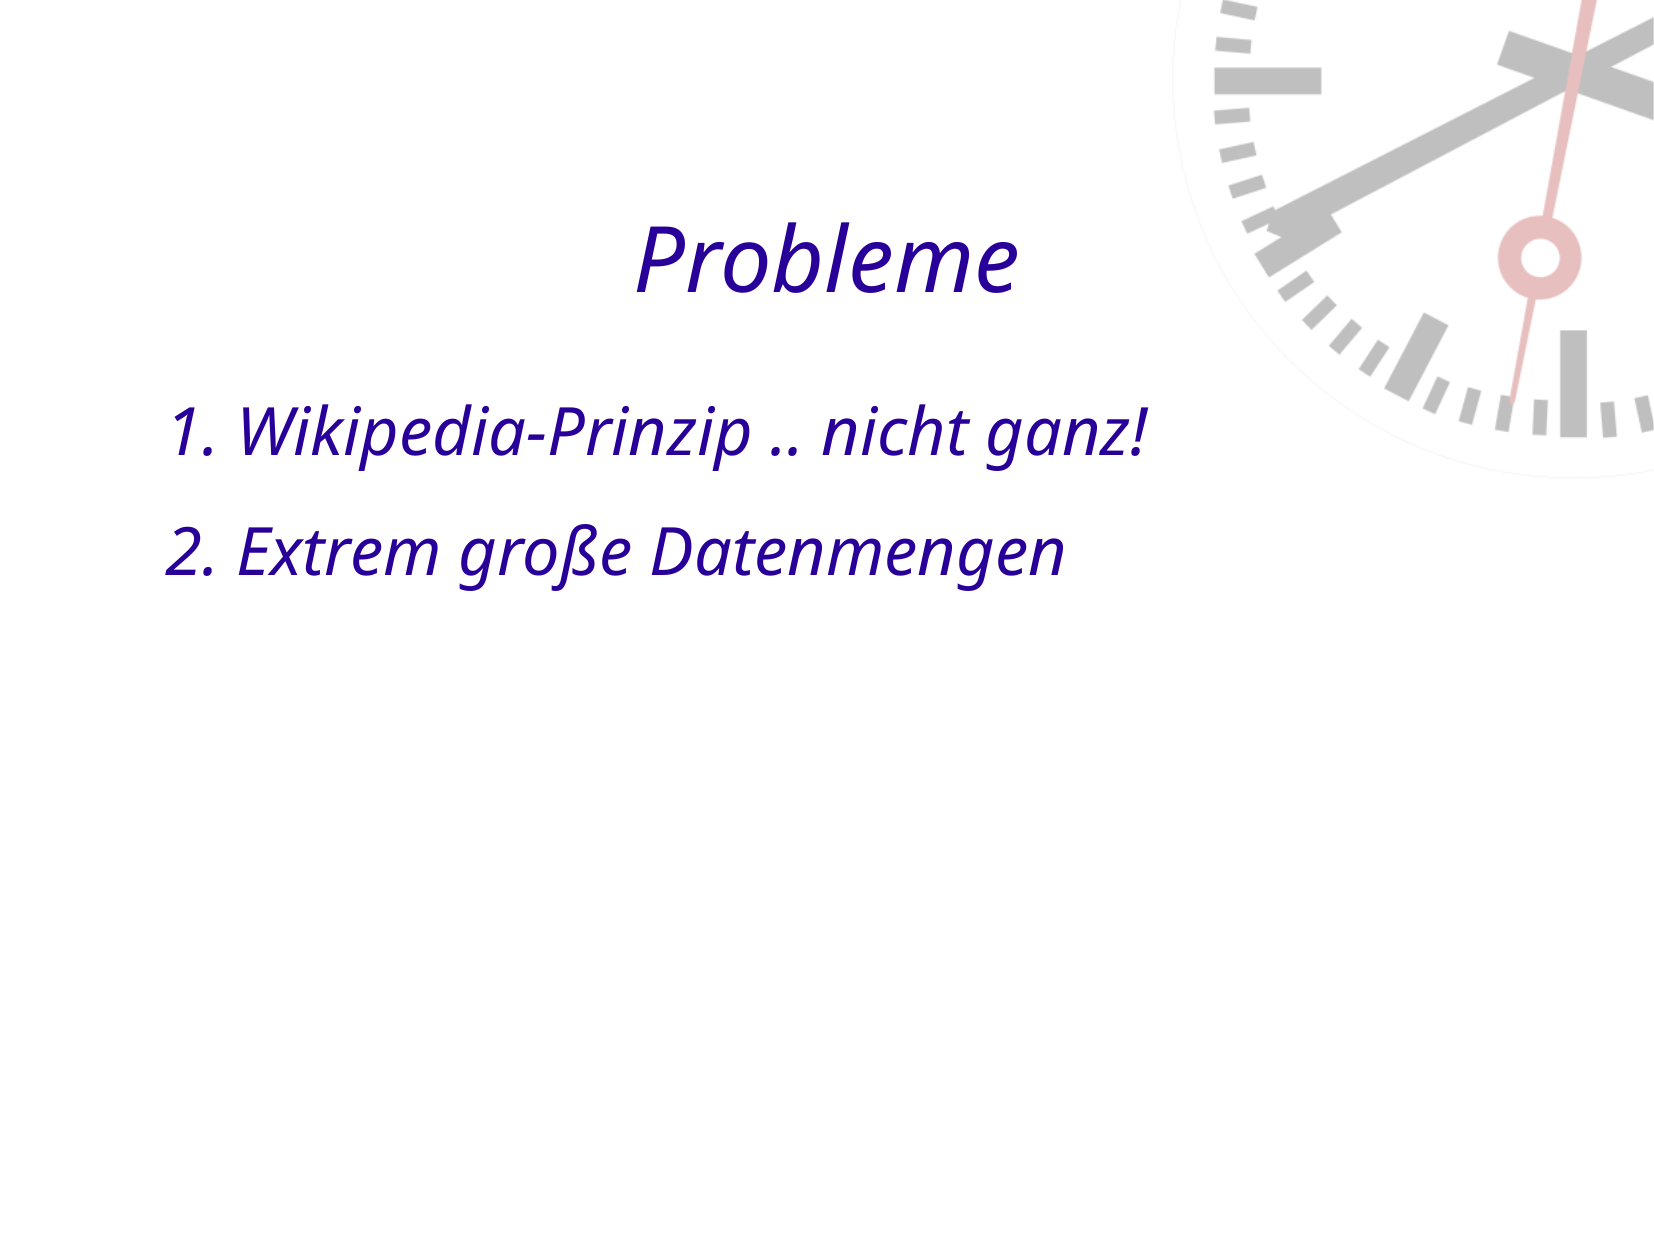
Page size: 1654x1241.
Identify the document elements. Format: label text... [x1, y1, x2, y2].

title Probleme [147, 160, 1506, 353]
list Wikipedia-Prinzip .. nicht ganz! Extrem große Datenmengen [147, 383, 1506, 1188]
picture [0, 0, 1654, 1241]
